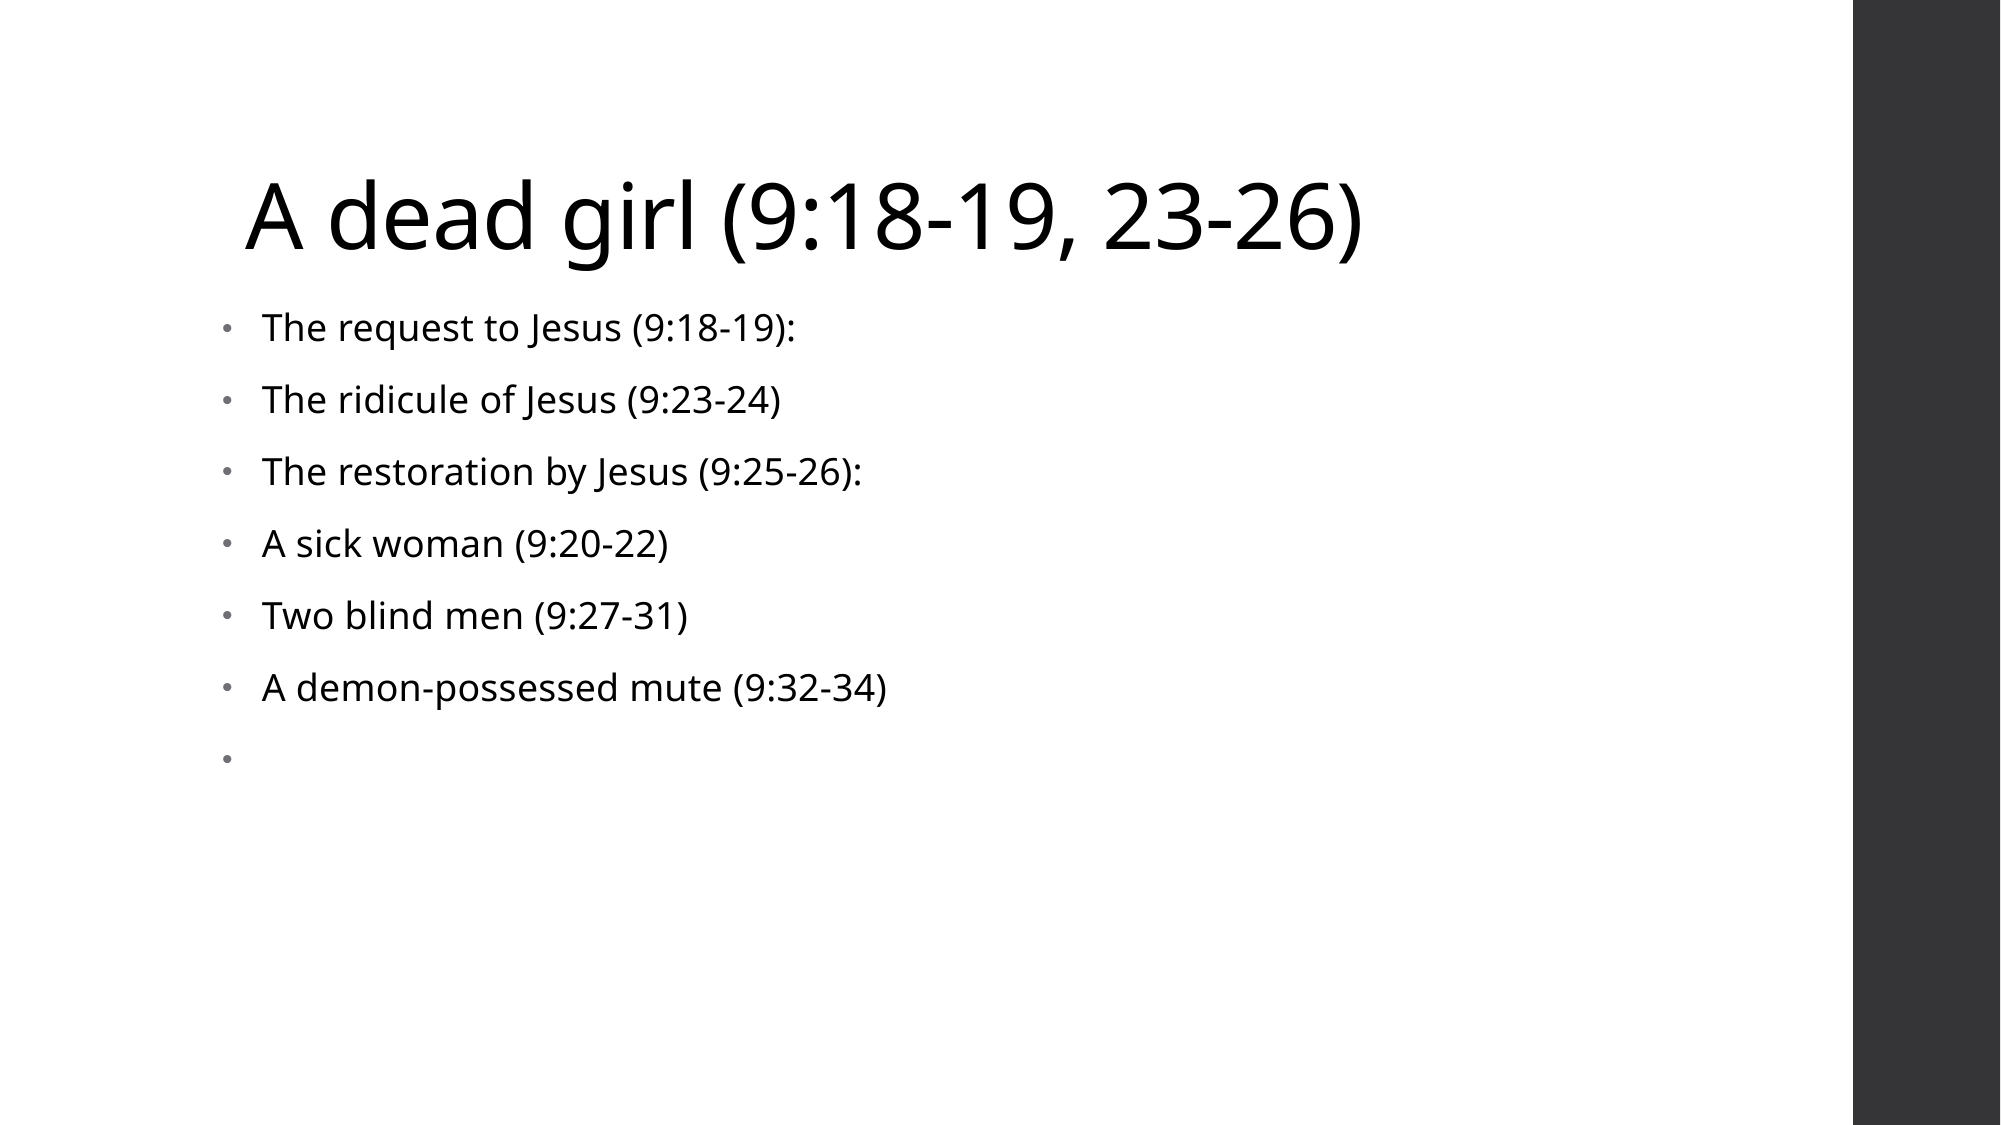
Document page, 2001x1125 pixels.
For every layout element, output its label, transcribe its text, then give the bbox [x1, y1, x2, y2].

title A dead girl (9:18-19, 23-26) [206, 60, 1797, 278]
list The request to Jesus (9:18-19): The ridicule of Jesus (9:23-24) The restoration by Jesus (9:25-26): A sick woman (9:20-22) Two blind men (9:27-31) A demon-possessed mute (9:32-34) [206, 299, 1617, 1014]
